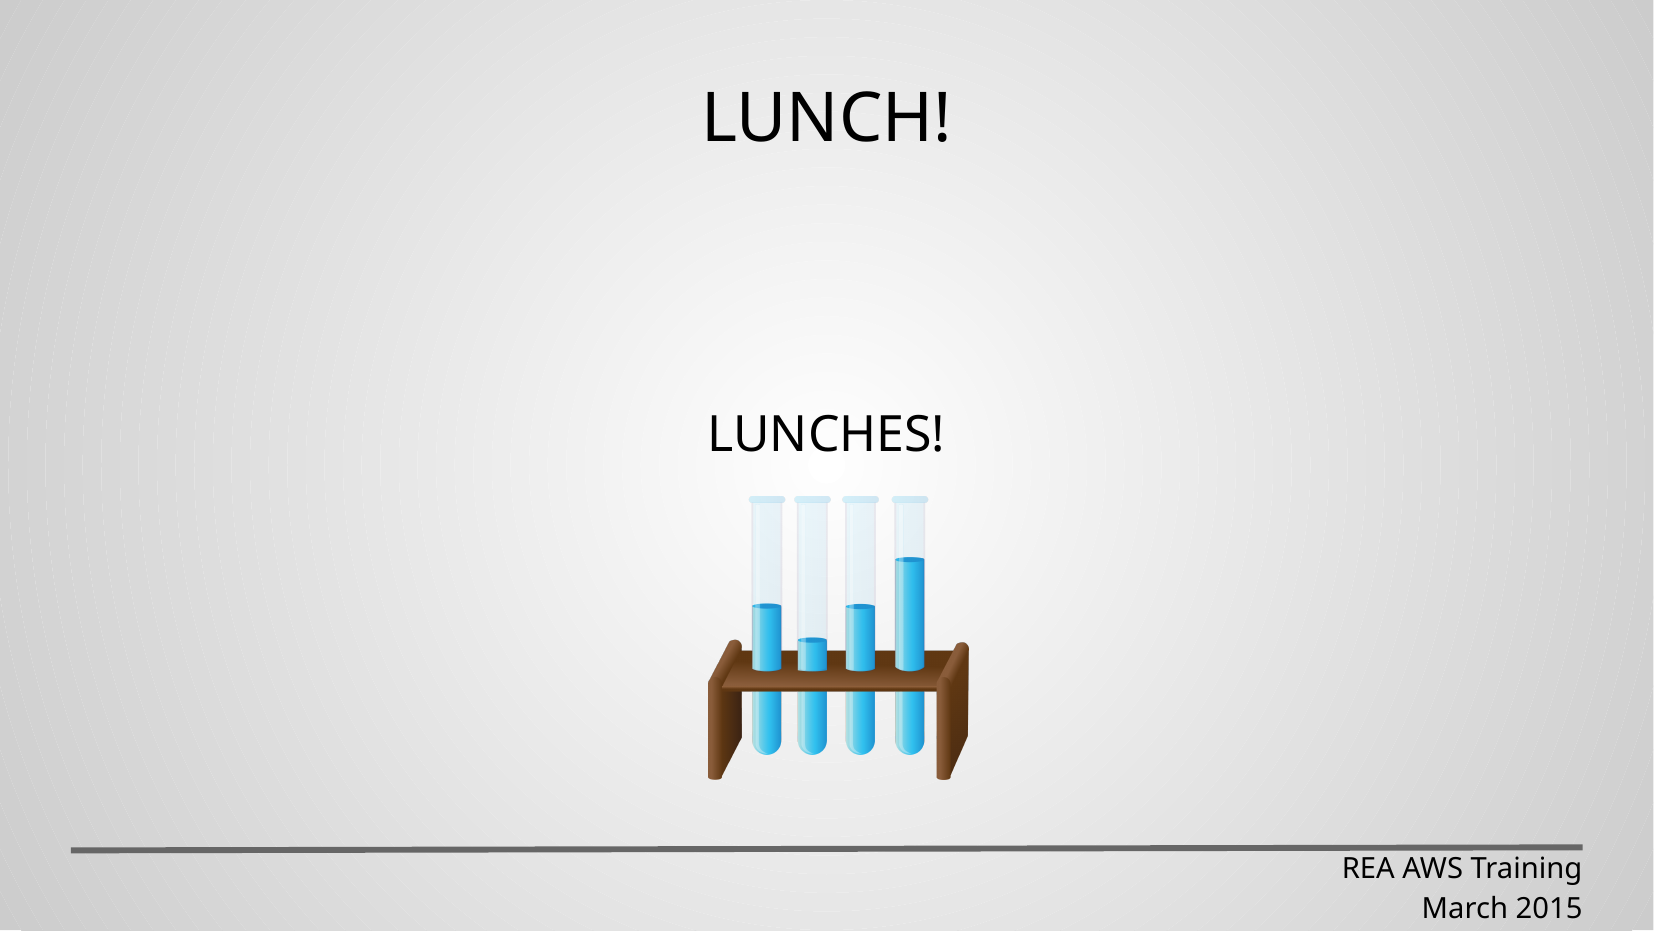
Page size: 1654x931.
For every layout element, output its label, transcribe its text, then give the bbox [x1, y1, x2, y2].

list LUNCHES! [82, 217, 1571, 827]
picture [708, 496, 969, 780]
title LUNCH! [82, 37, 1571, 193]
